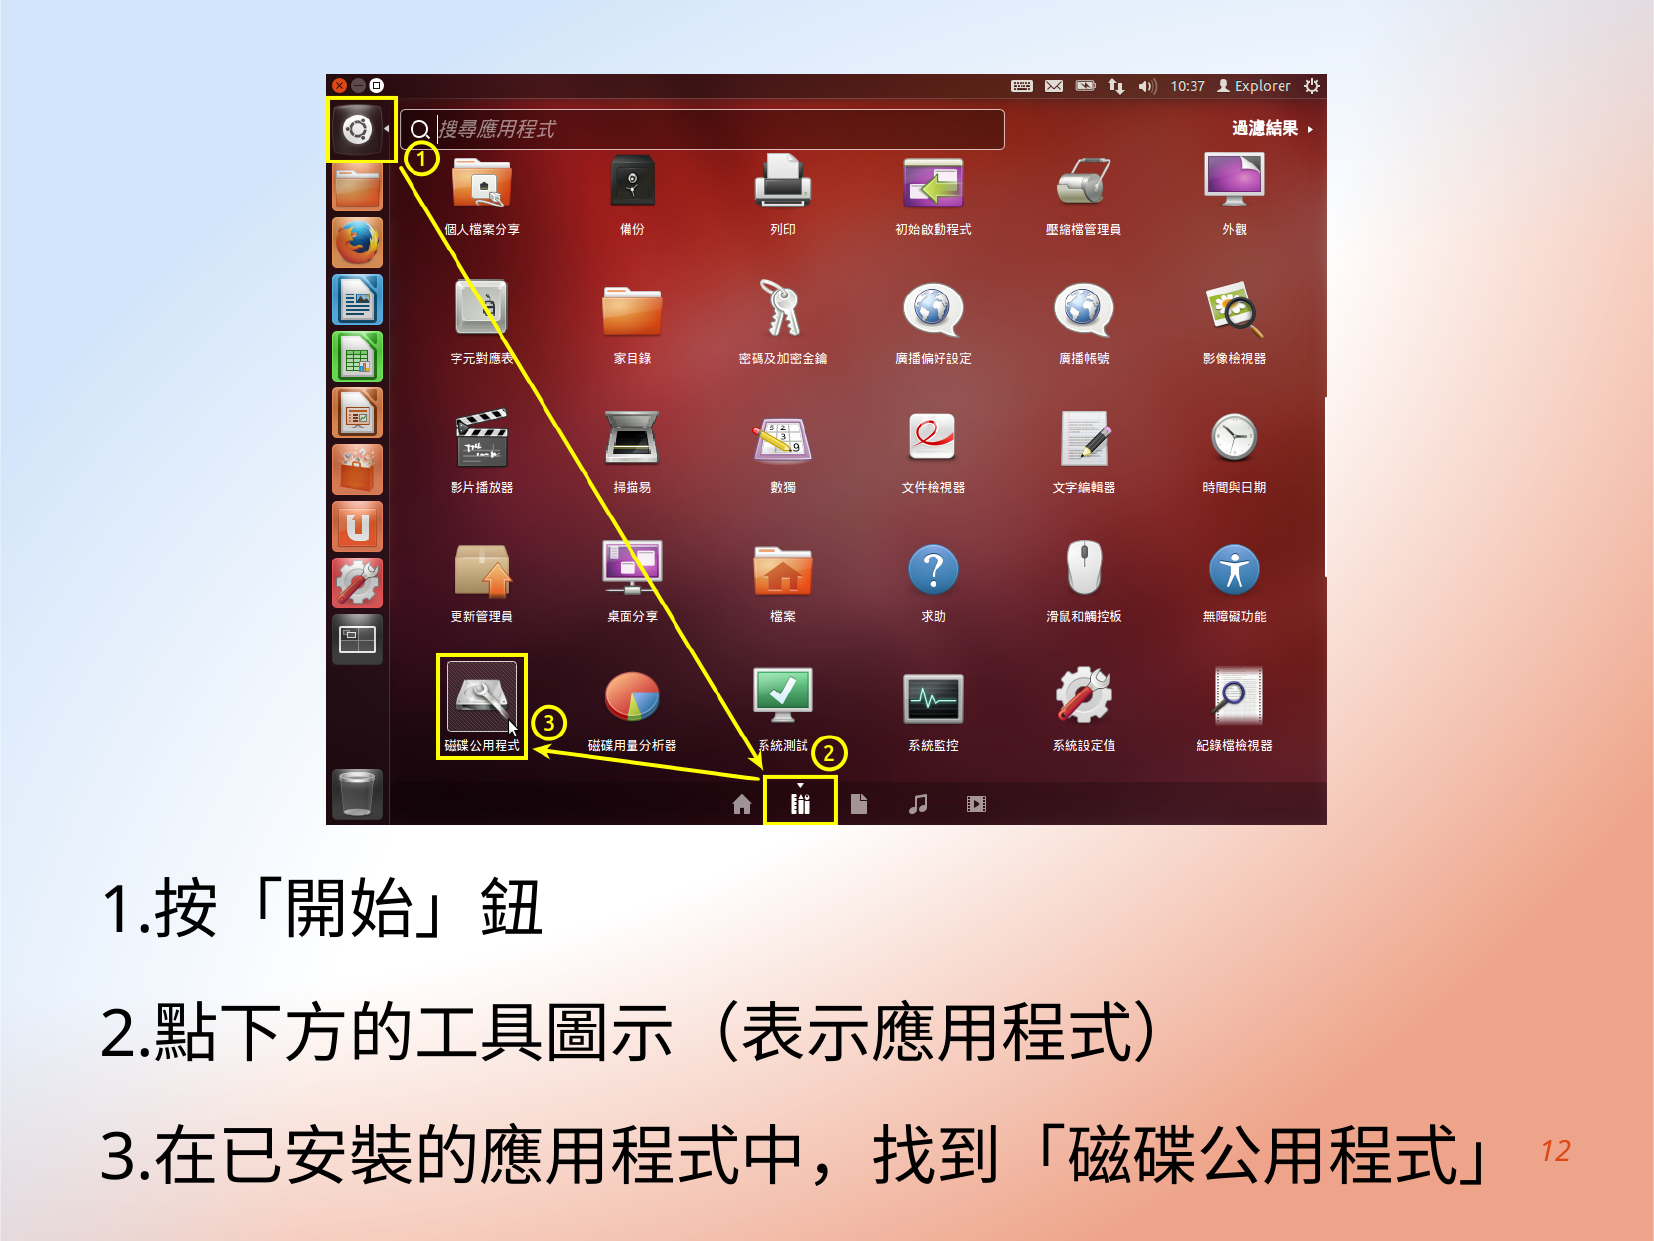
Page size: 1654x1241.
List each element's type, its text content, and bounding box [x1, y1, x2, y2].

picture [0, 0, 1654, 1241]
list 按「開始」鈕 點下方的工具圖示（表示應用程式） 在已安裝的應用程式中，找到「磁碟公用程式」 [82, 857, 1571, 1201]
